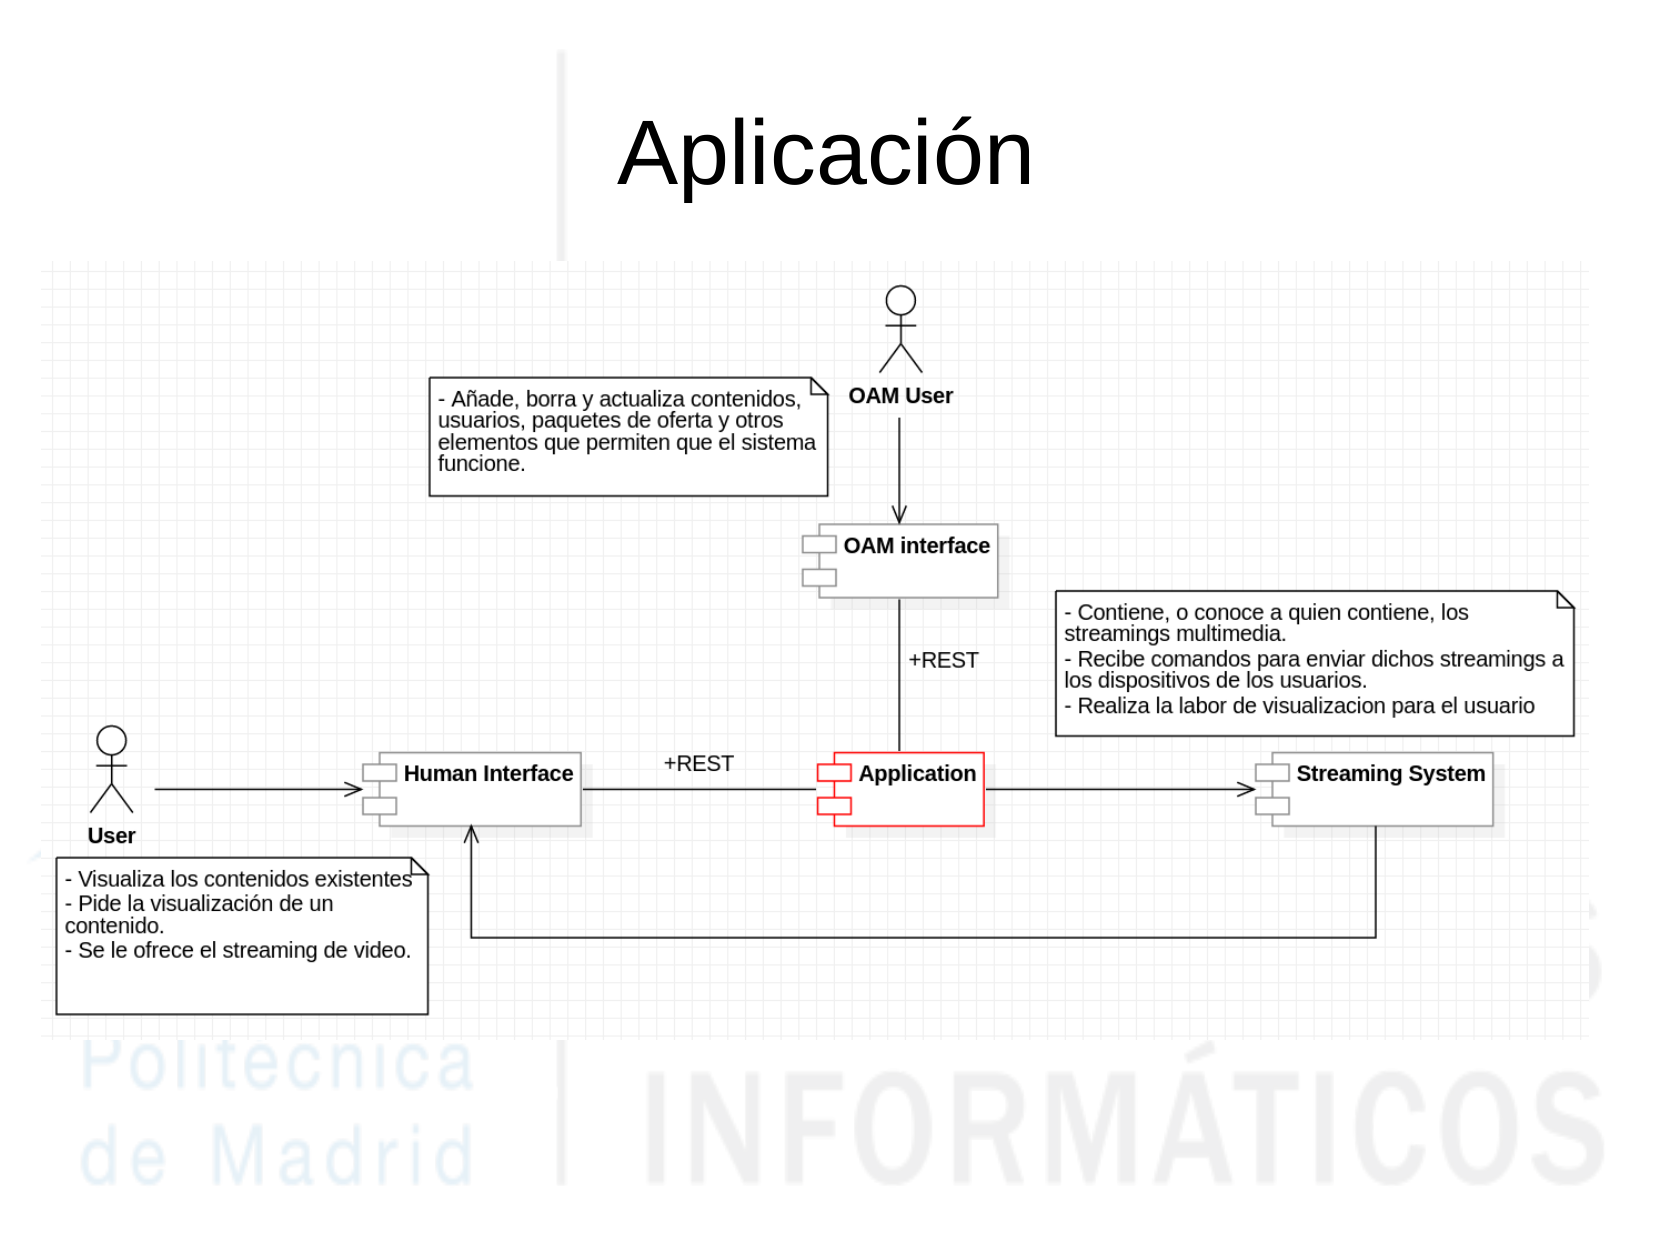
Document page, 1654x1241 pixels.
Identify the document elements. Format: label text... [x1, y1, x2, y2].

title Aplicación [82, 49, 1571, 257]
picture [0, 0, 1649, 1241]
